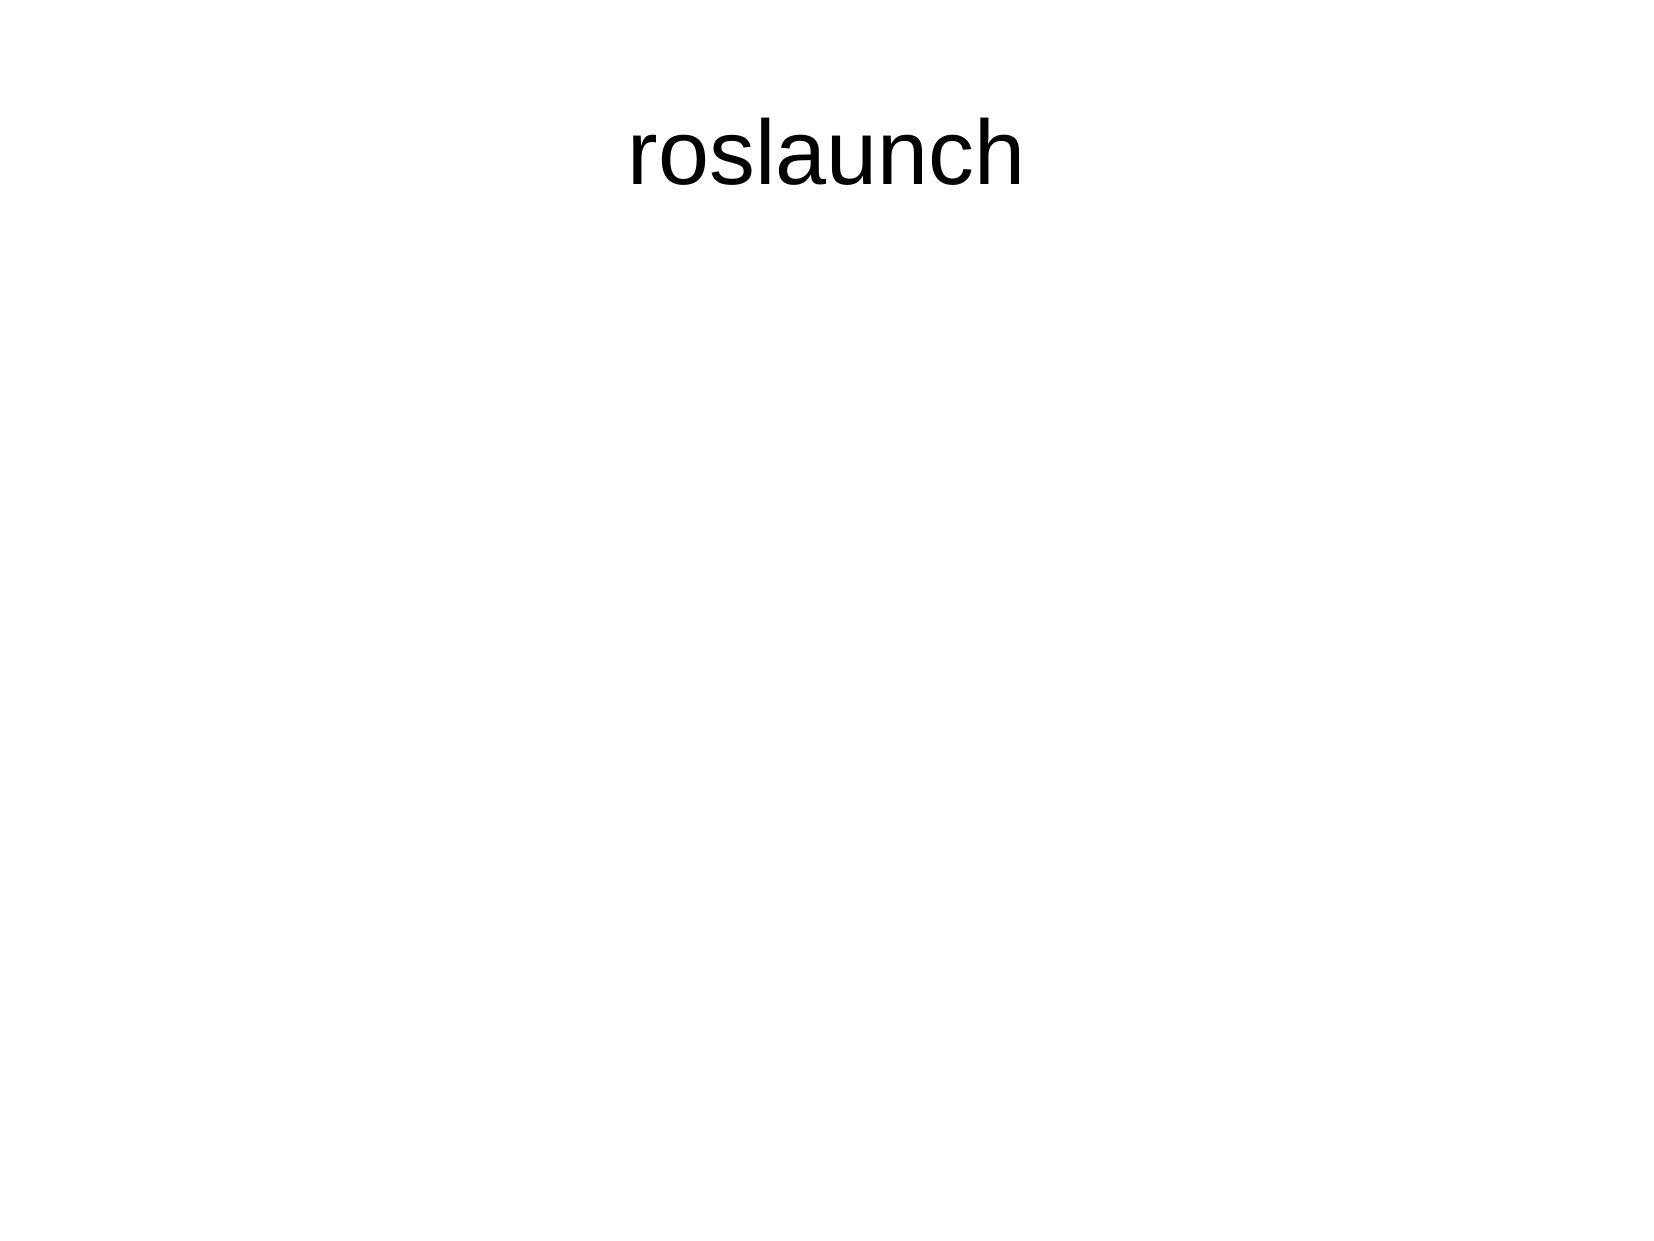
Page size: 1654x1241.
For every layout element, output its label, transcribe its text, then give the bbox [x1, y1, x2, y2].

title roslaunch [82, 49, 1571, 257]
